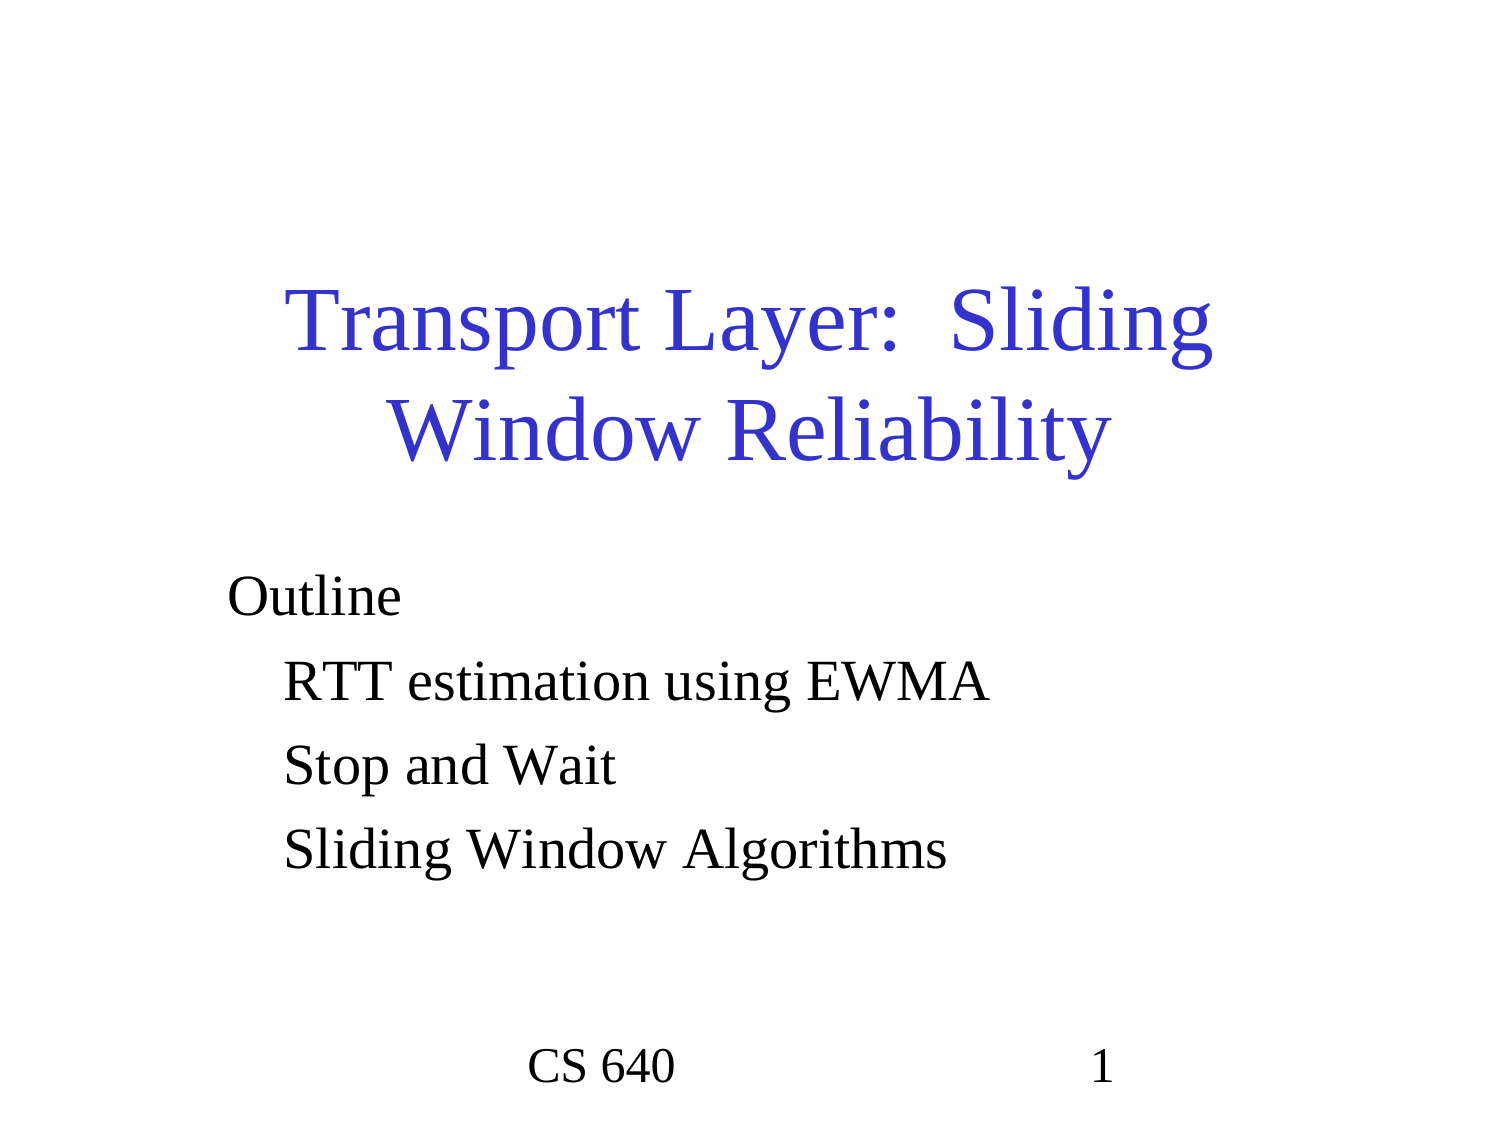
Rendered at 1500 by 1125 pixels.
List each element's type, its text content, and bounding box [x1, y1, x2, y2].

text_box Transport Layer: Sliding Window Reliability [112, 274, 1388, 463]
list Outline RTT estimation using EWMA Stop and Wait Sliding Window Algorithms [212, 549, 1063, 963]
